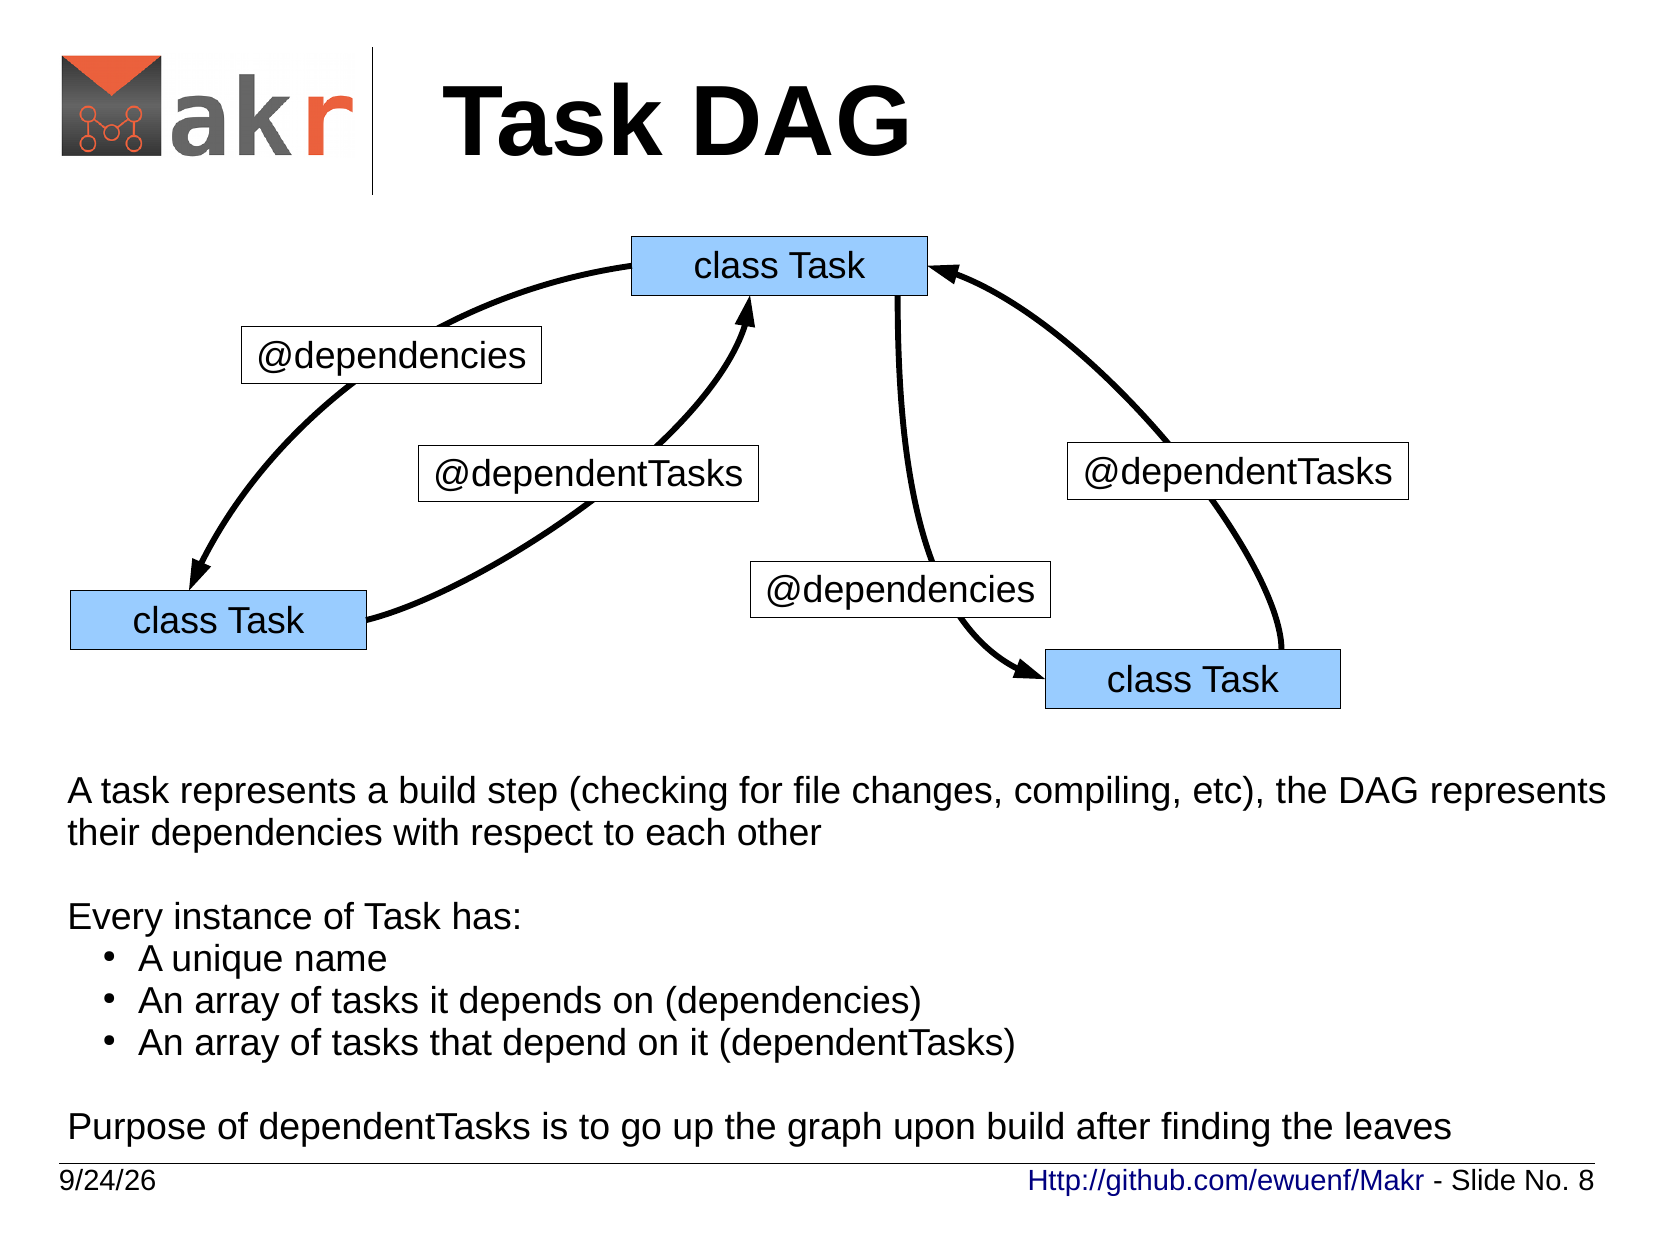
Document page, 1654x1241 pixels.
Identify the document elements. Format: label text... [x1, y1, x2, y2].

title Task DAG [442, 65, 1607, 177]
text_box class Task [631, 236, 928, 296]
text_box class Task [1045, 649, 1341, 709]
text_box A task represents a build step (checking for file changes, compiling, etc), the DAG represents their dependencies with respect to each other Every instance of Task has: A unique name An array of tasks it depends on (dependencies) An array of tasks that depend on it (dependentTasks) Purpose of dependentTasks is to go up the graph upon build after finding the leaves [52, 761, 1623, 1155]
text_box @dependencies [750, 561, 1051, 618]
text_box @dependentTasks [418, 445, 759, 502]
text_box @dependentTasks [1067, 442, 1409, 500]
text_box @dependencies [241, 326, 542, 384]
picture [59, 53, 355, 158]
text_box class Task [70, 590, 367, 650]
